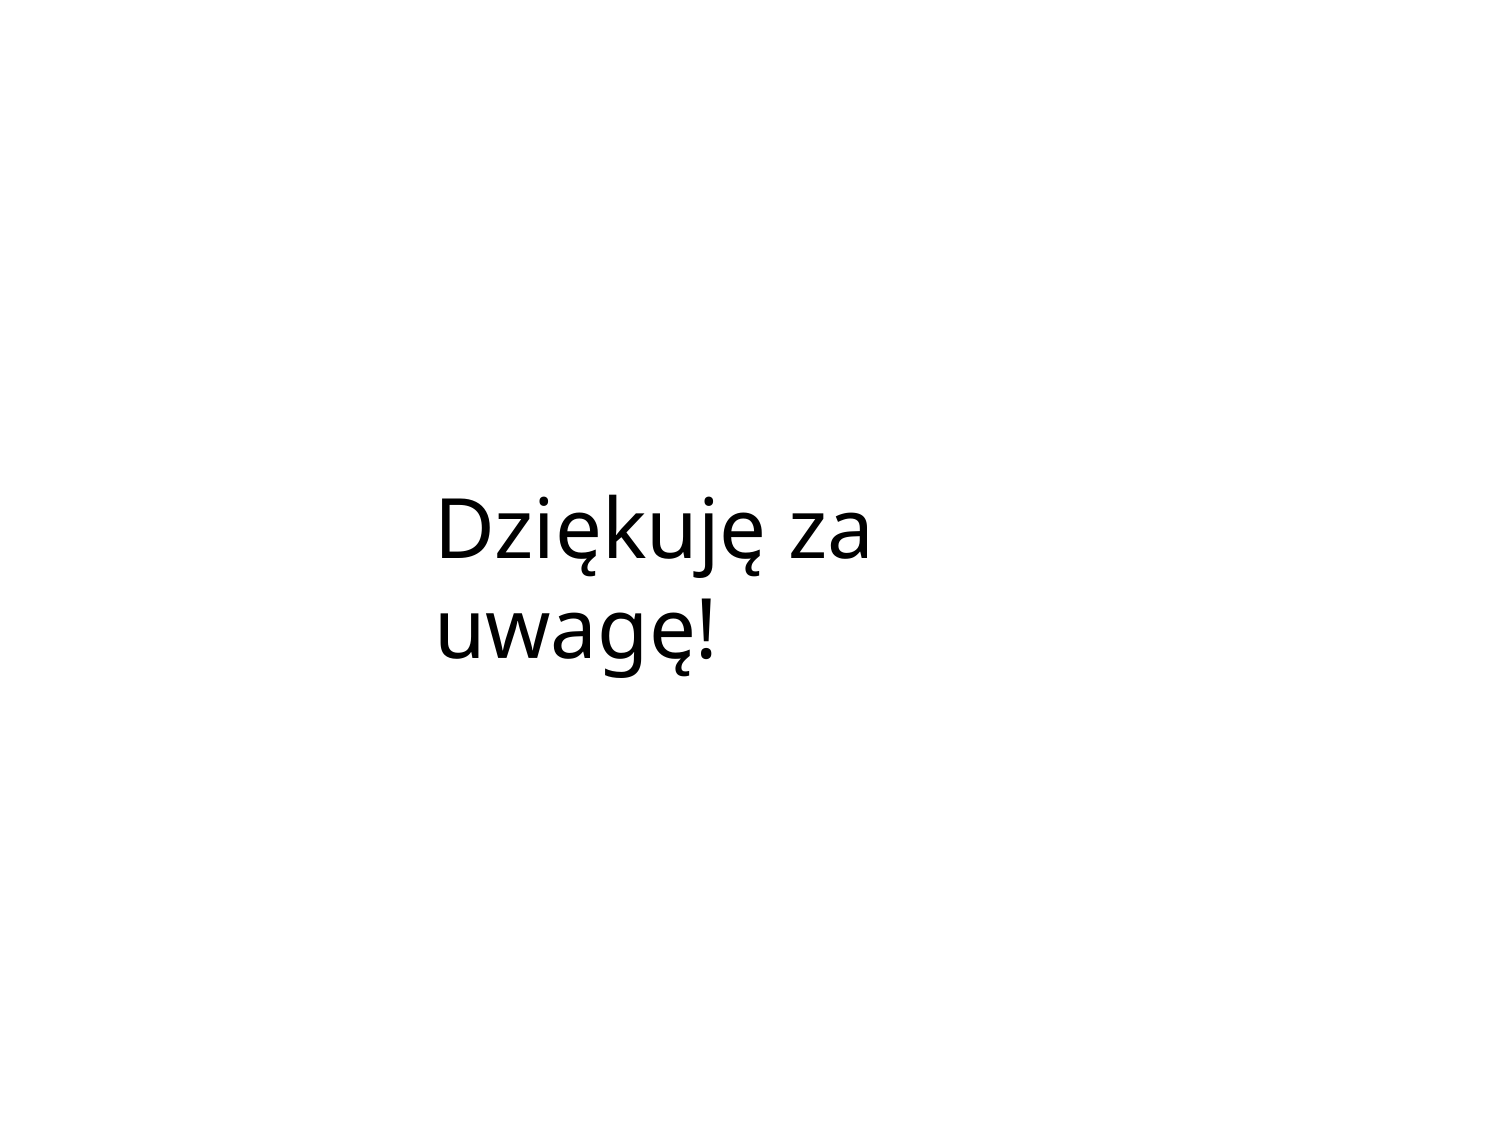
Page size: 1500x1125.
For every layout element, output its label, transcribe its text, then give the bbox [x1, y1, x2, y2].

text_box Dziękuję za uwagę! [419, 468, 1069, 585]
